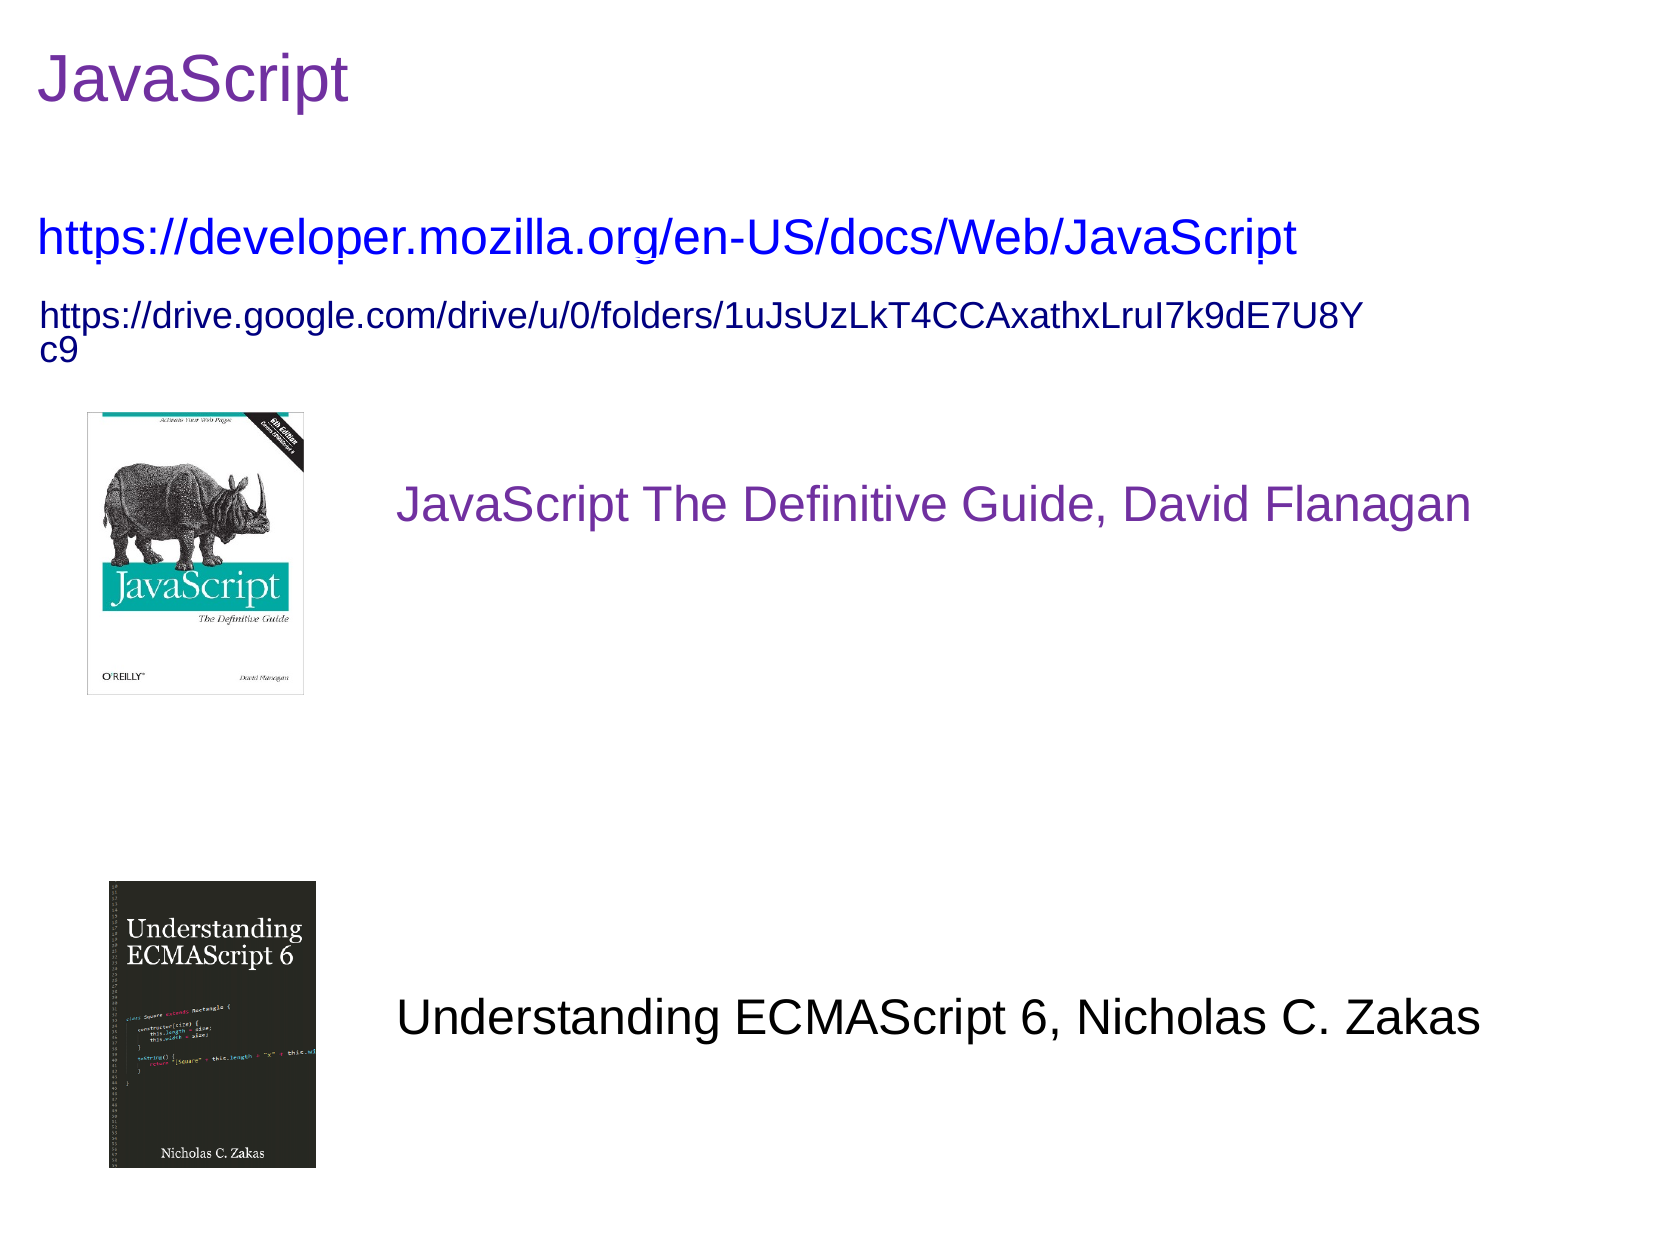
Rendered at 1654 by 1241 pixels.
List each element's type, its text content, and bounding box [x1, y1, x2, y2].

picture [87, 412, 304, 696]
text_box JavaScript The Definitive Guide, David Flanagan [381, 464, 1601, 547]
text_box https://drive.google.com/drive/u/0/folders/1uJsUzLkT4CCAxathxLruI7k9dE7U8Yc9 [24, 287, 1395, 363]
picture [109, 881, 316, 1168]
text_box JavaScript https://developer.mozilla.org/en-US/docs/Web/JavaScript [22, 27, 1544, 648]
text_box Understanding ECMAScript 6, Nicholas C. Zakas [381, 977, 1612, 1060]
